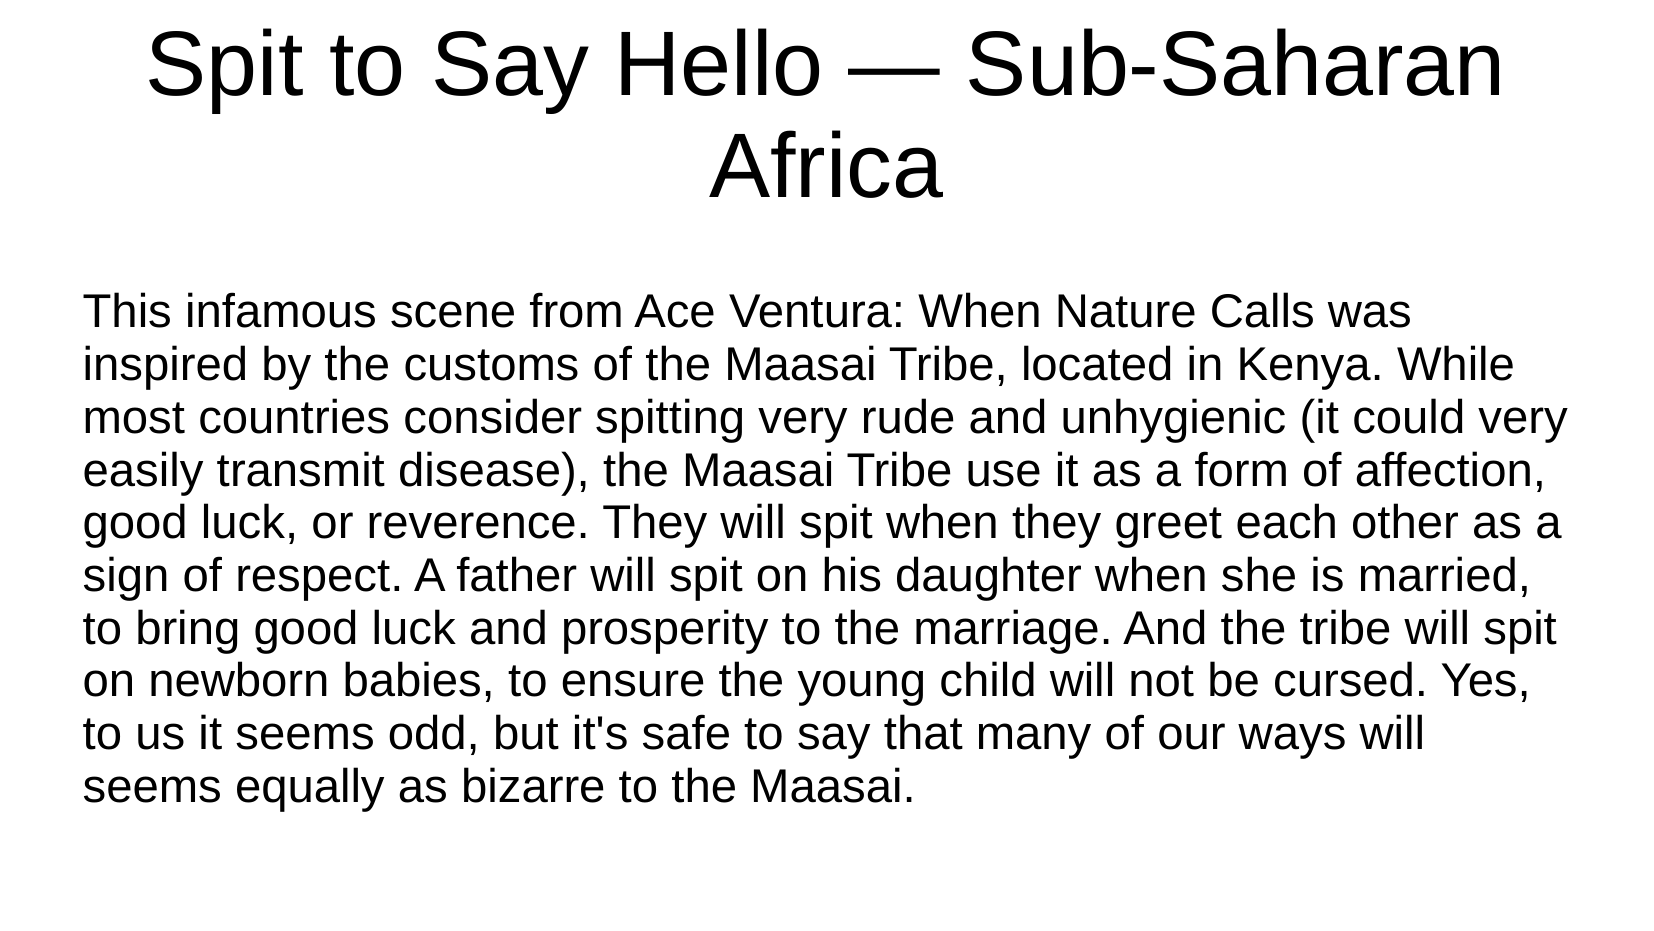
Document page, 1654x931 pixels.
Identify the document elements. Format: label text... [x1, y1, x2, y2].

list This infamous scene from Ace Ventura: When Nature Calls was inspired by the customs of the Maasai Tribe, located in Kenya. While most countries consider spitting very rude and unhygienic (it could very easily transmit disease), the Maasai Tribe use it as a form of affection, good luck, or reverence. They will spit when they greet each other as a sign of respect. A father will spit on his daughter when she is married, to bring good luck and prosperity to the marriage. And the tribe will spit on newborn babies, to ensure the young child will not be cursed. Yes, to us it seems odd, but it's safe to say that many of our ways will seems equally as bizarre to the Maasai. [82, 285, 1571, 825]
title Spit to Say Hello — Sub-Saharan Africa [82, 12, 1571, 218]
